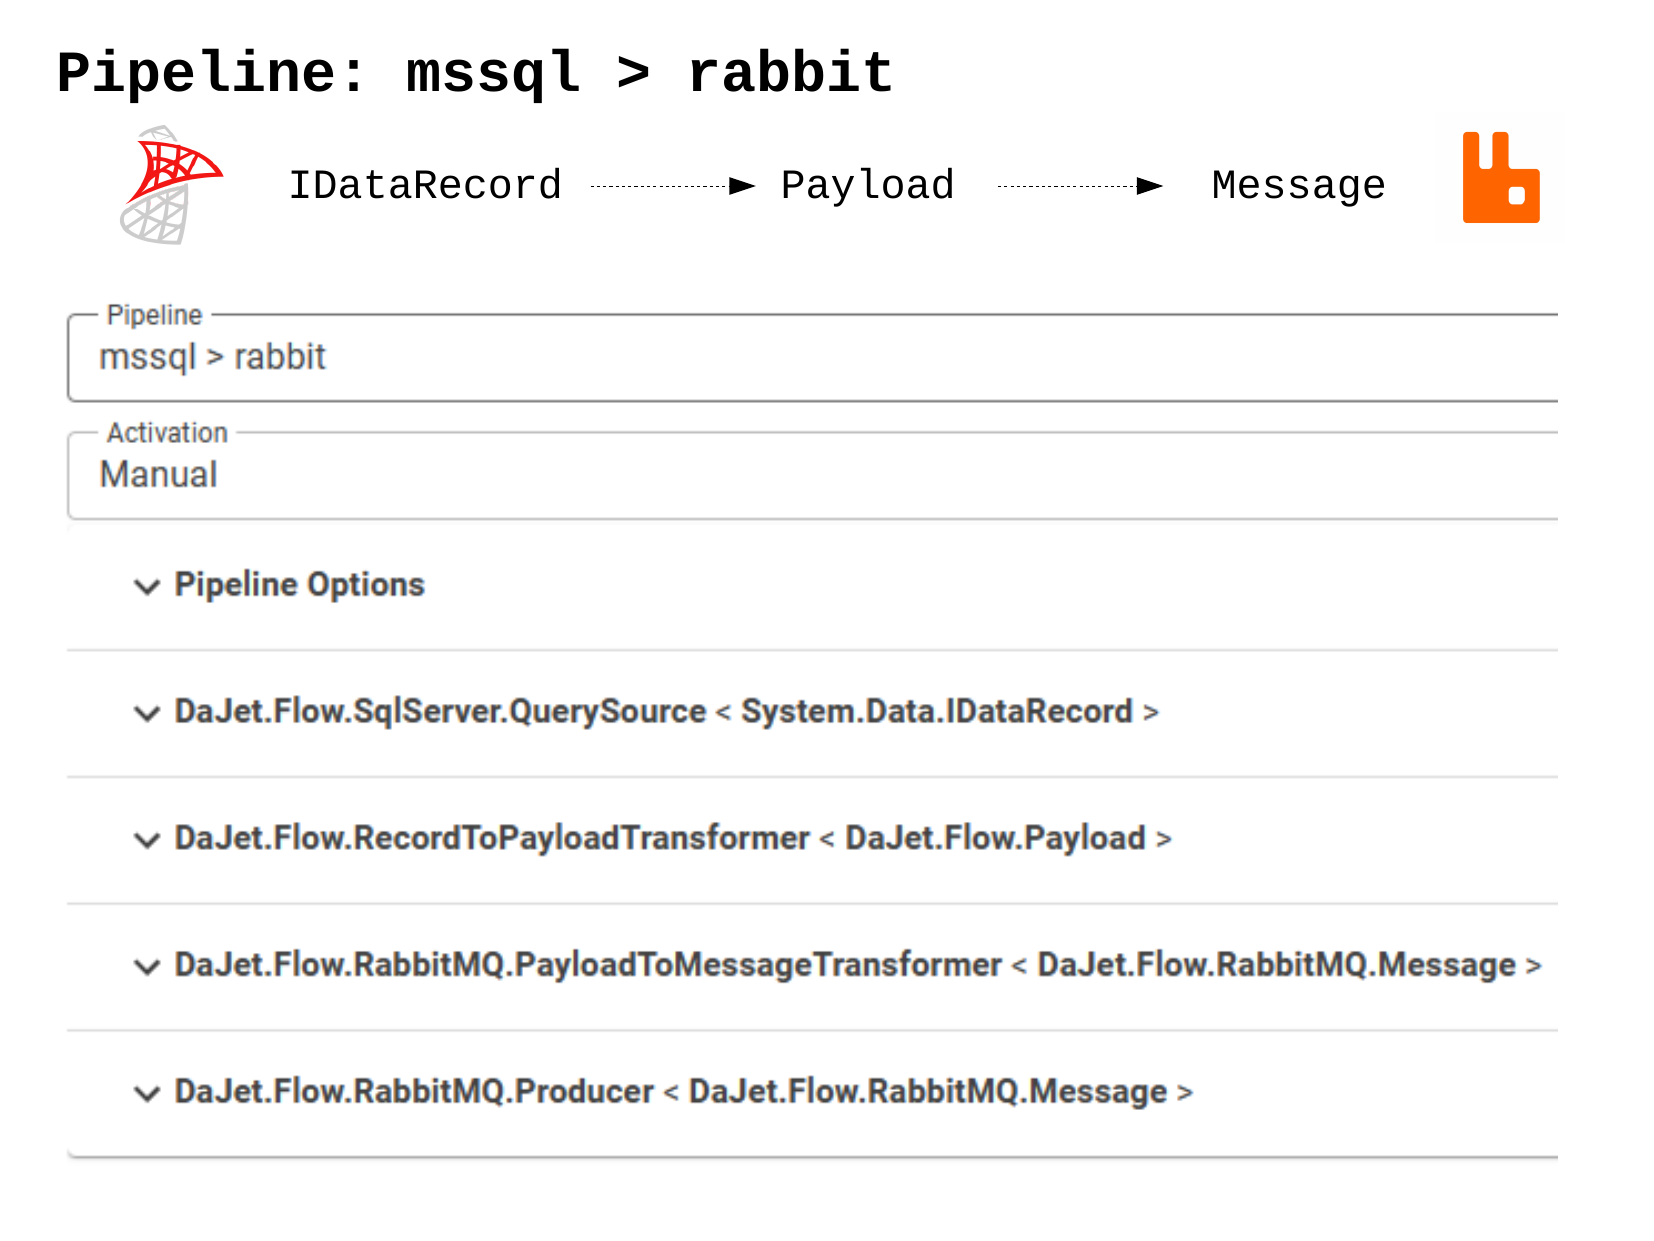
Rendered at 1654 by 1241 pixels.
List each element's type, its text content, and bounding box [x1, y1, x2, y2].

picture [61, 294, 1558, 1170]
text_box Message [1139, 156, 1435, 219]
picture [1435, 112, 1565, 243]
text_box Payload [708, 156, 1028, 219]
picture [106, 119, 237, 250]
text_box Pipeline: mssql > rabbit [41, 35, 1625, 284]
text_box IDataRecord [265, 156, 585, 219]
